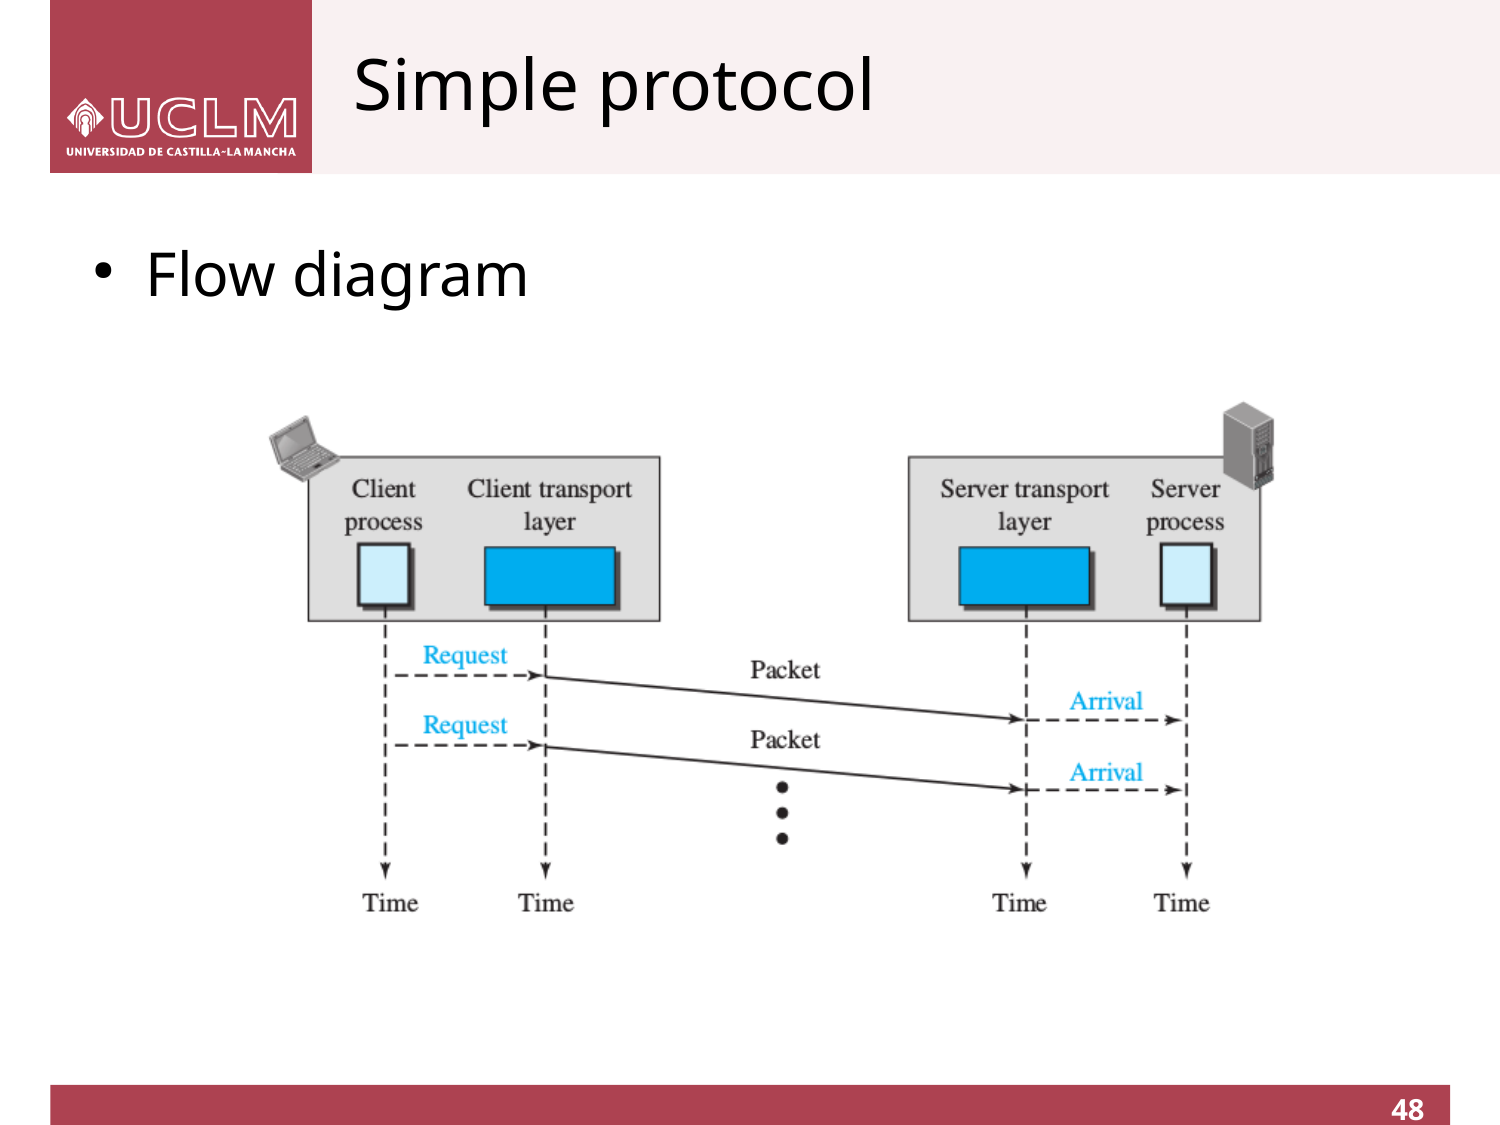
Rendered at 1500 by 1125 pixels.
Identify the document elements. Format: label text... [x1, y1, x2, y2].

picture [259, 395, 1286, 934]
list Flow diagram [74, 231, 1425, 884]
picture [50, 0, 312, 173]
title Simple protocol [353, 6, 1425, 168]
